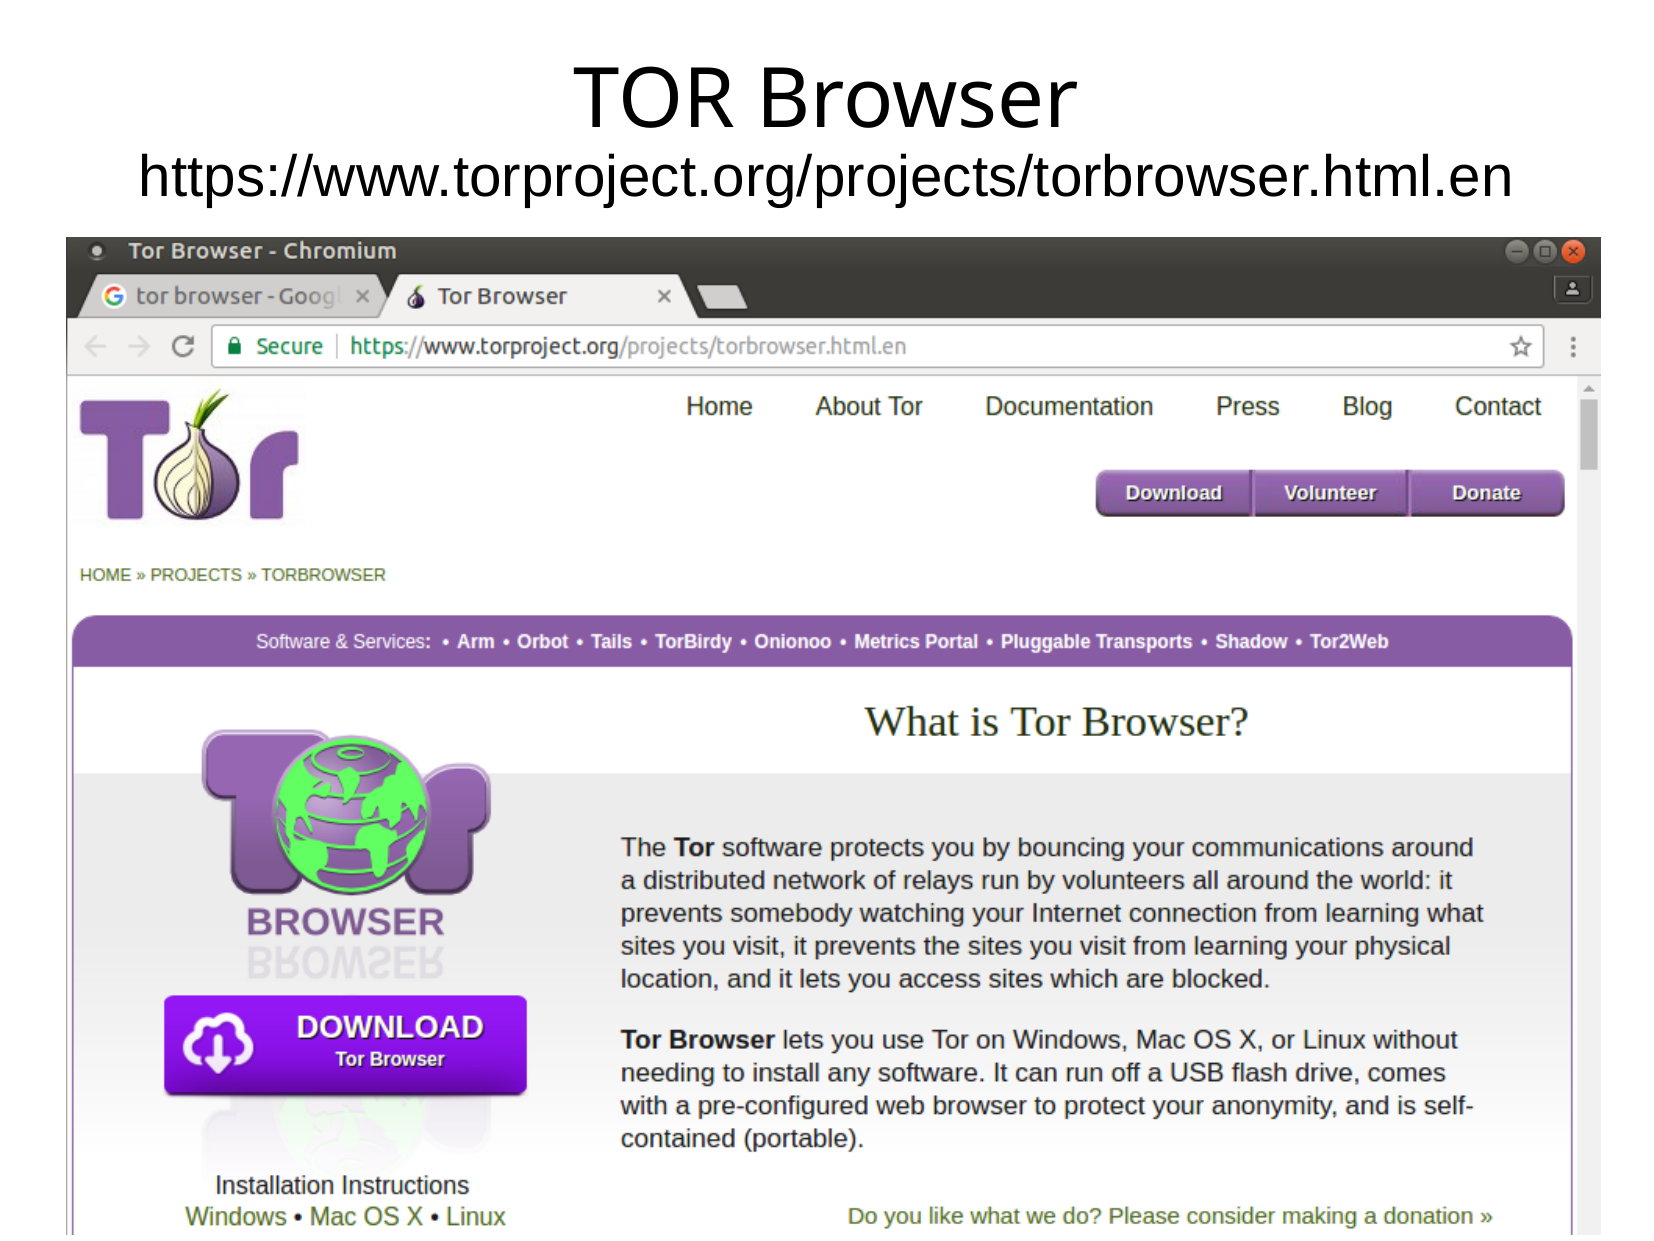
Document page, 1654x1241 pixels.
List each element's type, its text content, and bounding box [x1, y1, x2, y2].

title TOR Browser [82, 49, 1571, 142]
picture [66, 237, 1601, 1235]
text_box https://www.torproject.org/projects/torbrowser.html.en [124, 135, 1601, 237]
